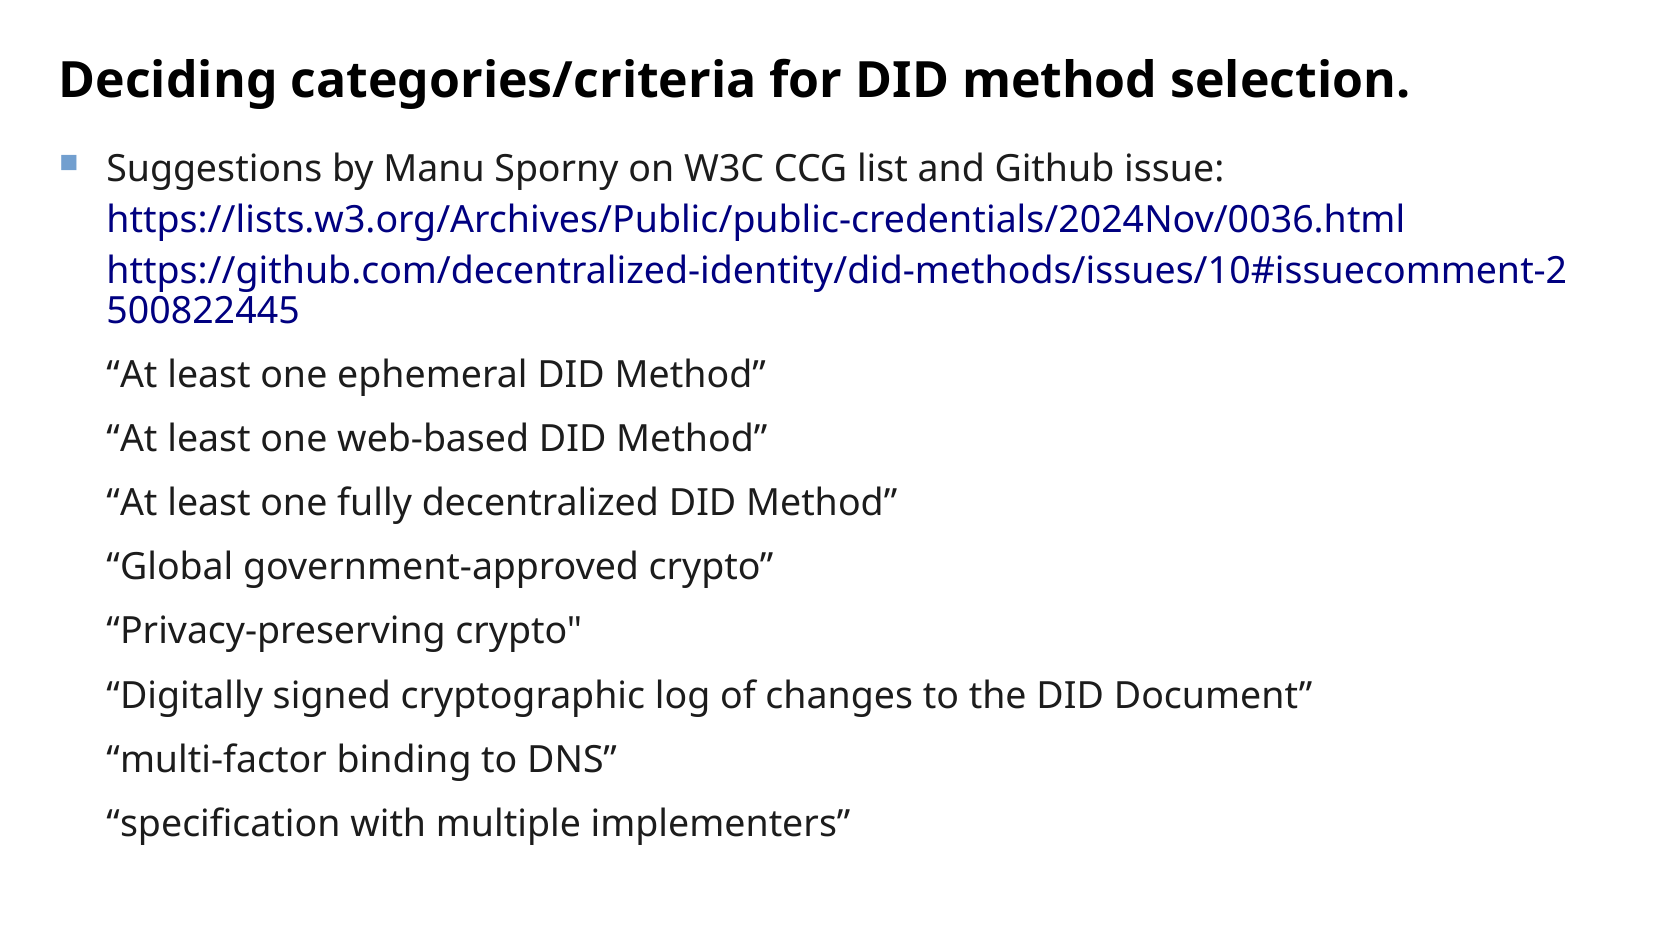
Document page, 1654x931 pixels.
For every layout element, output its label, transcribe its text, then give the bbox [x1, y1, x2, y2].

list Suggestions by Manu Sporny on W3C CCG list and Github issue: https://lists.w3.org/Archives/Public/public-credentials/2024Nov/0036.html https://github.com/decentralized-identity/did-methods/issues/10#issuecomment-2500822445 “At least one ephemeral DID Method” “At least one web-based DID Method” “At least one fully decentralized DID Method” “Global government-approved crypto” “Privacy-preserving crypto" “Digitally signed cryptographic log of changes to the DID Document” “multi-factor binding to DNS” “specification with multiple implementers” [59, 141, 1583, 851]
title Deciding categories/criteria for DID method selection. [0, 44, 1595, 178]
